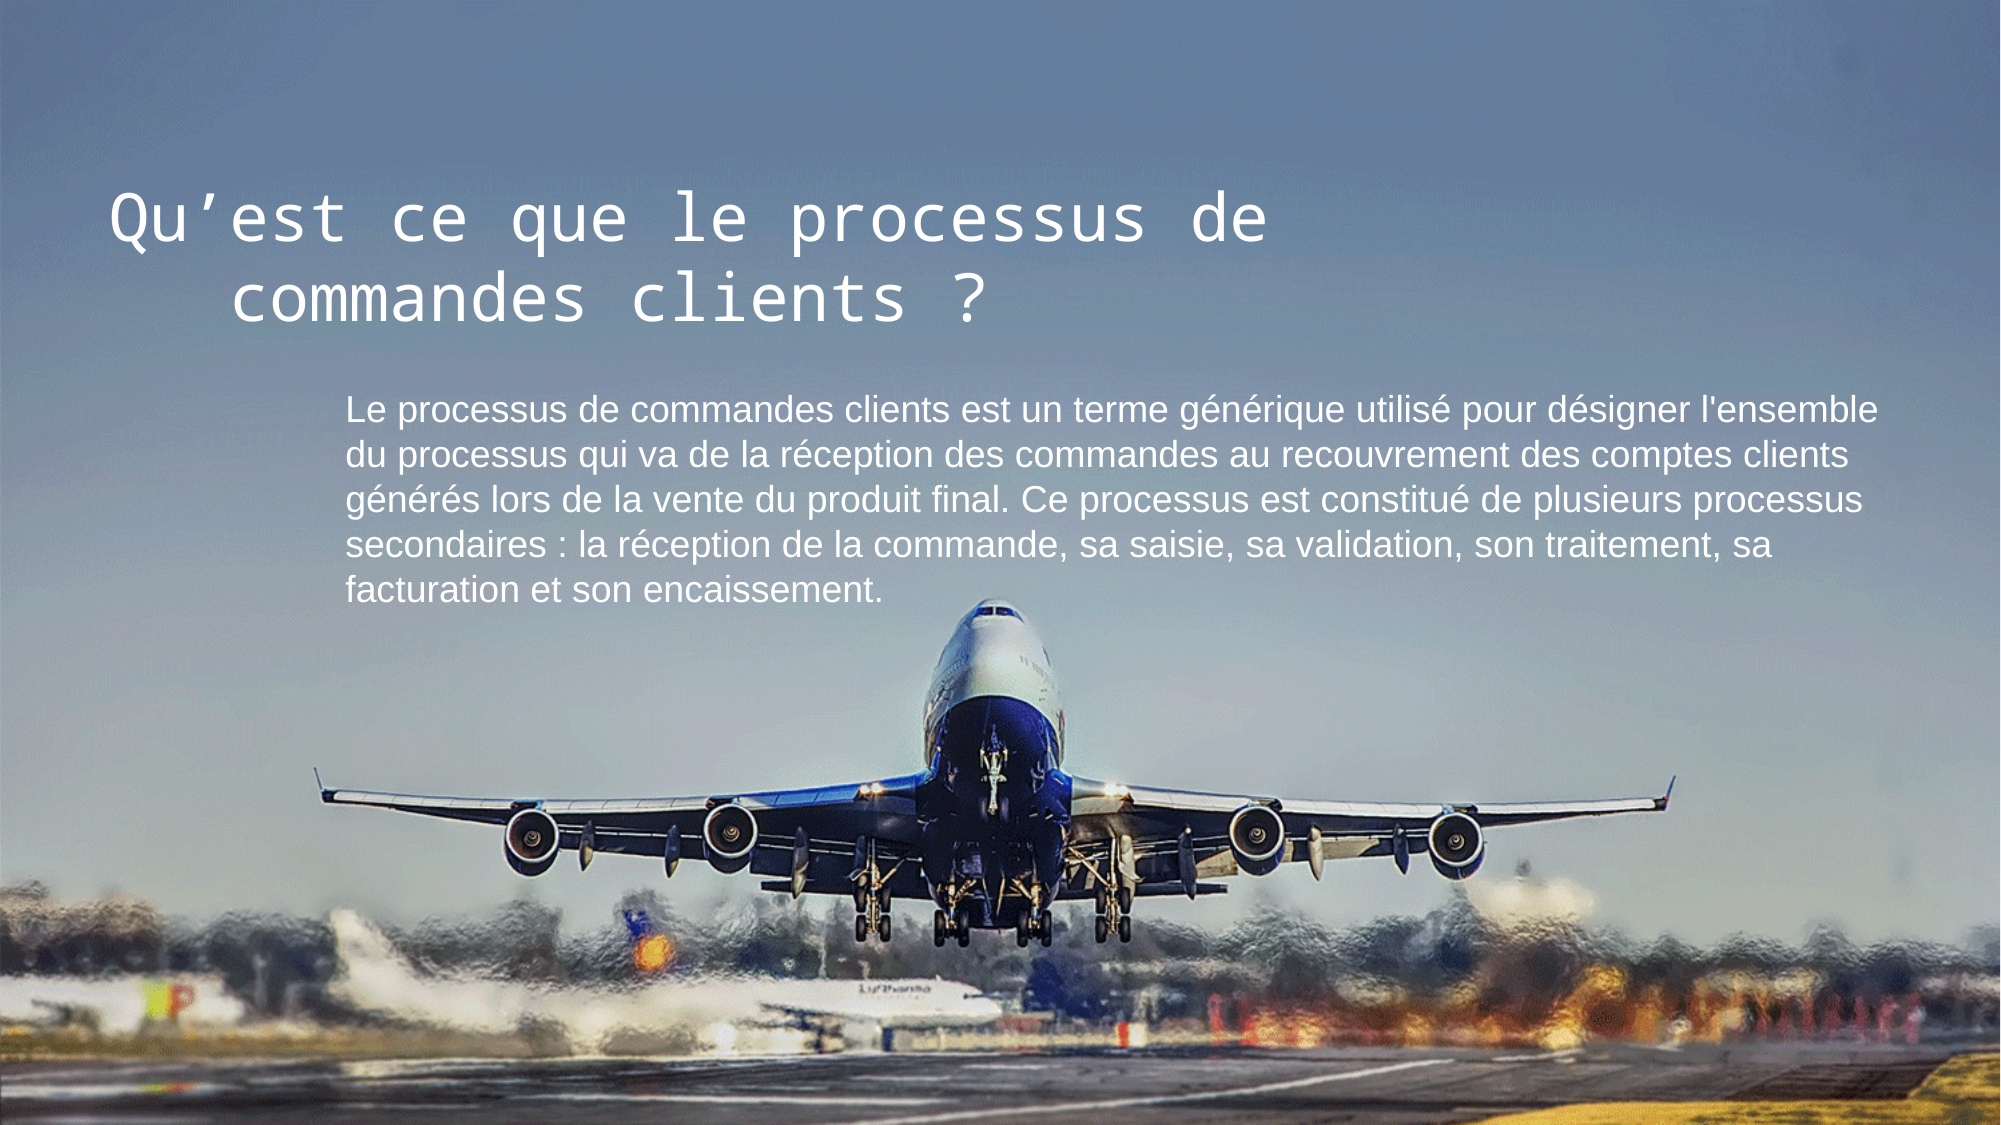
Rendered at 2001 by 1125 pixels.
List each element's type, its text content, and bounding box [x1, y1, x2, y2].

text_box Le processus de commandes clients est un terme générique utilisé pour désigner l'ensemble du processus qui va de la réception des commandes au recouvrement des comptes clients générés lors de la vente du produit final. Ce processus est constitué de plusieurs processus secondaires : la réception de la commande, sa saisie, sa validation, son traitement, sa facturation et son encaissement. [330, 377, 1902, 708]
picture [0, 0, 2001, 1125]
text_box Qu’est ce que le processus de commandes clients ? [94, 167, 1355, 343]
